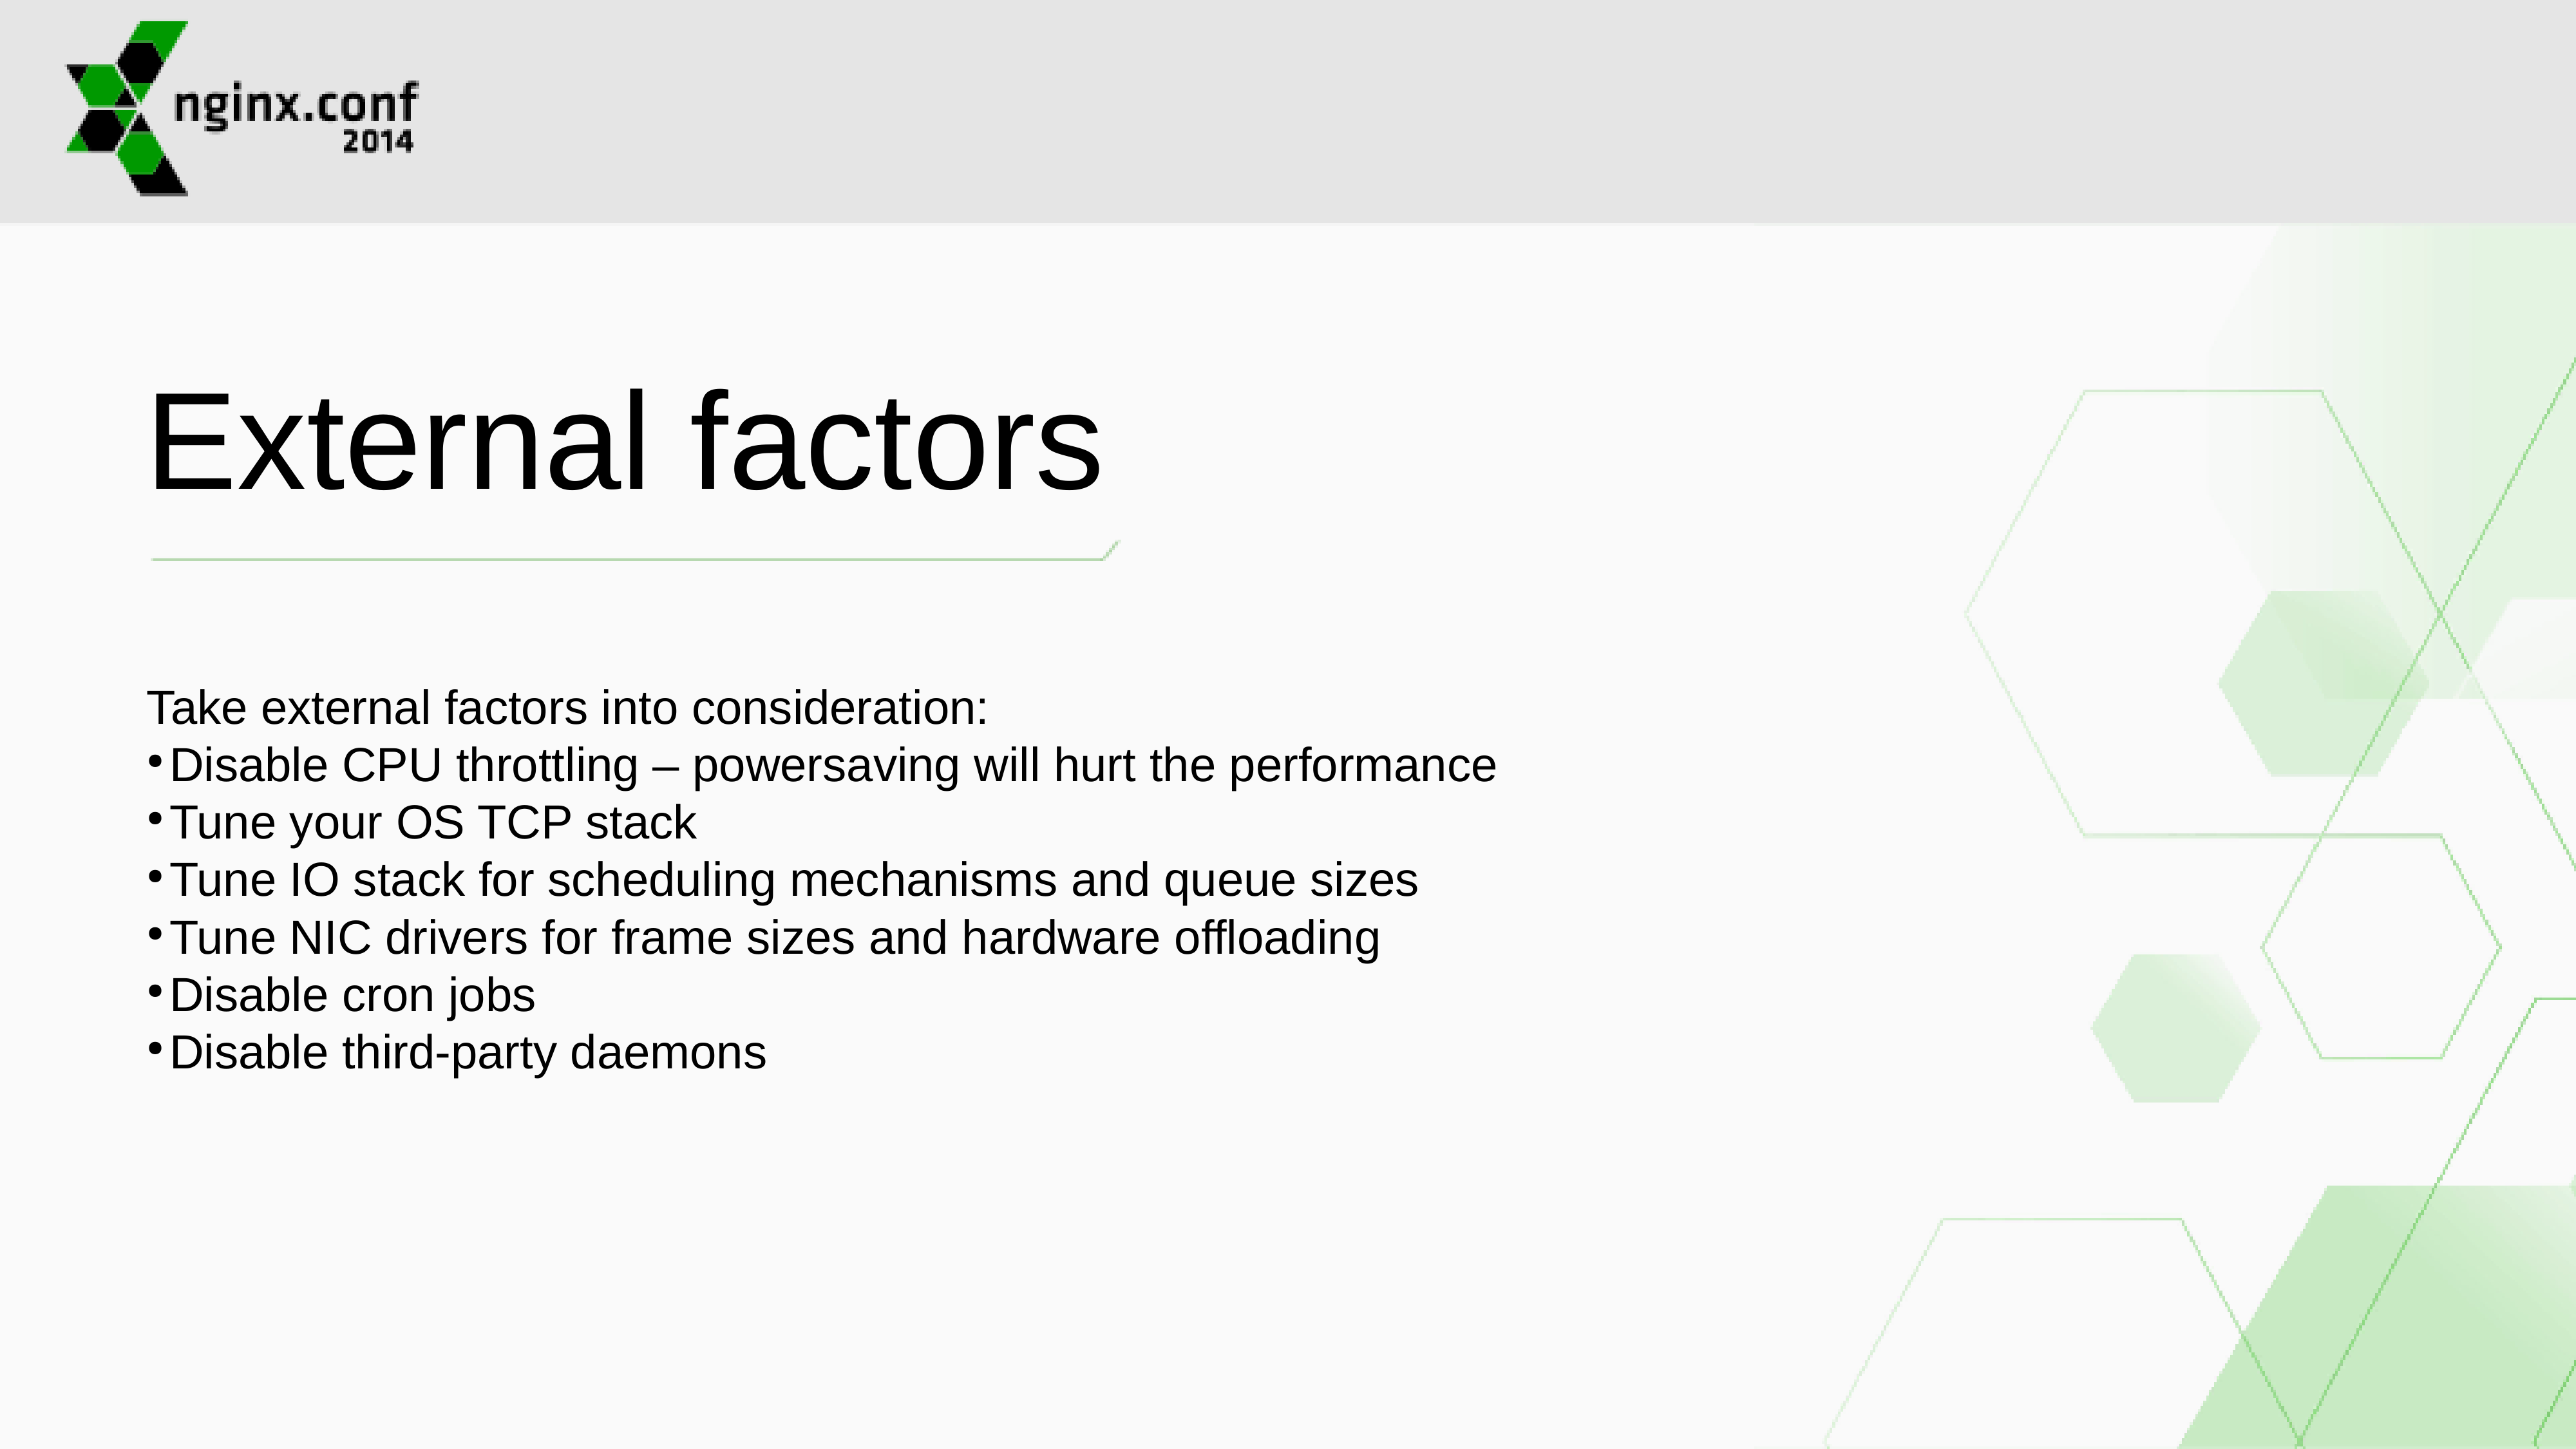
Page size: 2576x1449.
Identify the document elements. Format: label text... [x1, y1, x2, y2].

title External factors [145, 350, 1700, 584]
list Take external factors into consideration: Disable CPU throttling – powersaving will hurt the performance Tune your OS TCP stack Tune IO stack for scheduling mechanisms and queue sizes Tune NIC drivers for frame sizes and hardware offloading Disable cron jobs Disable third-party daemons [146, 676, 1659, 1068]
picture [0, 0, 2576, 1449]
